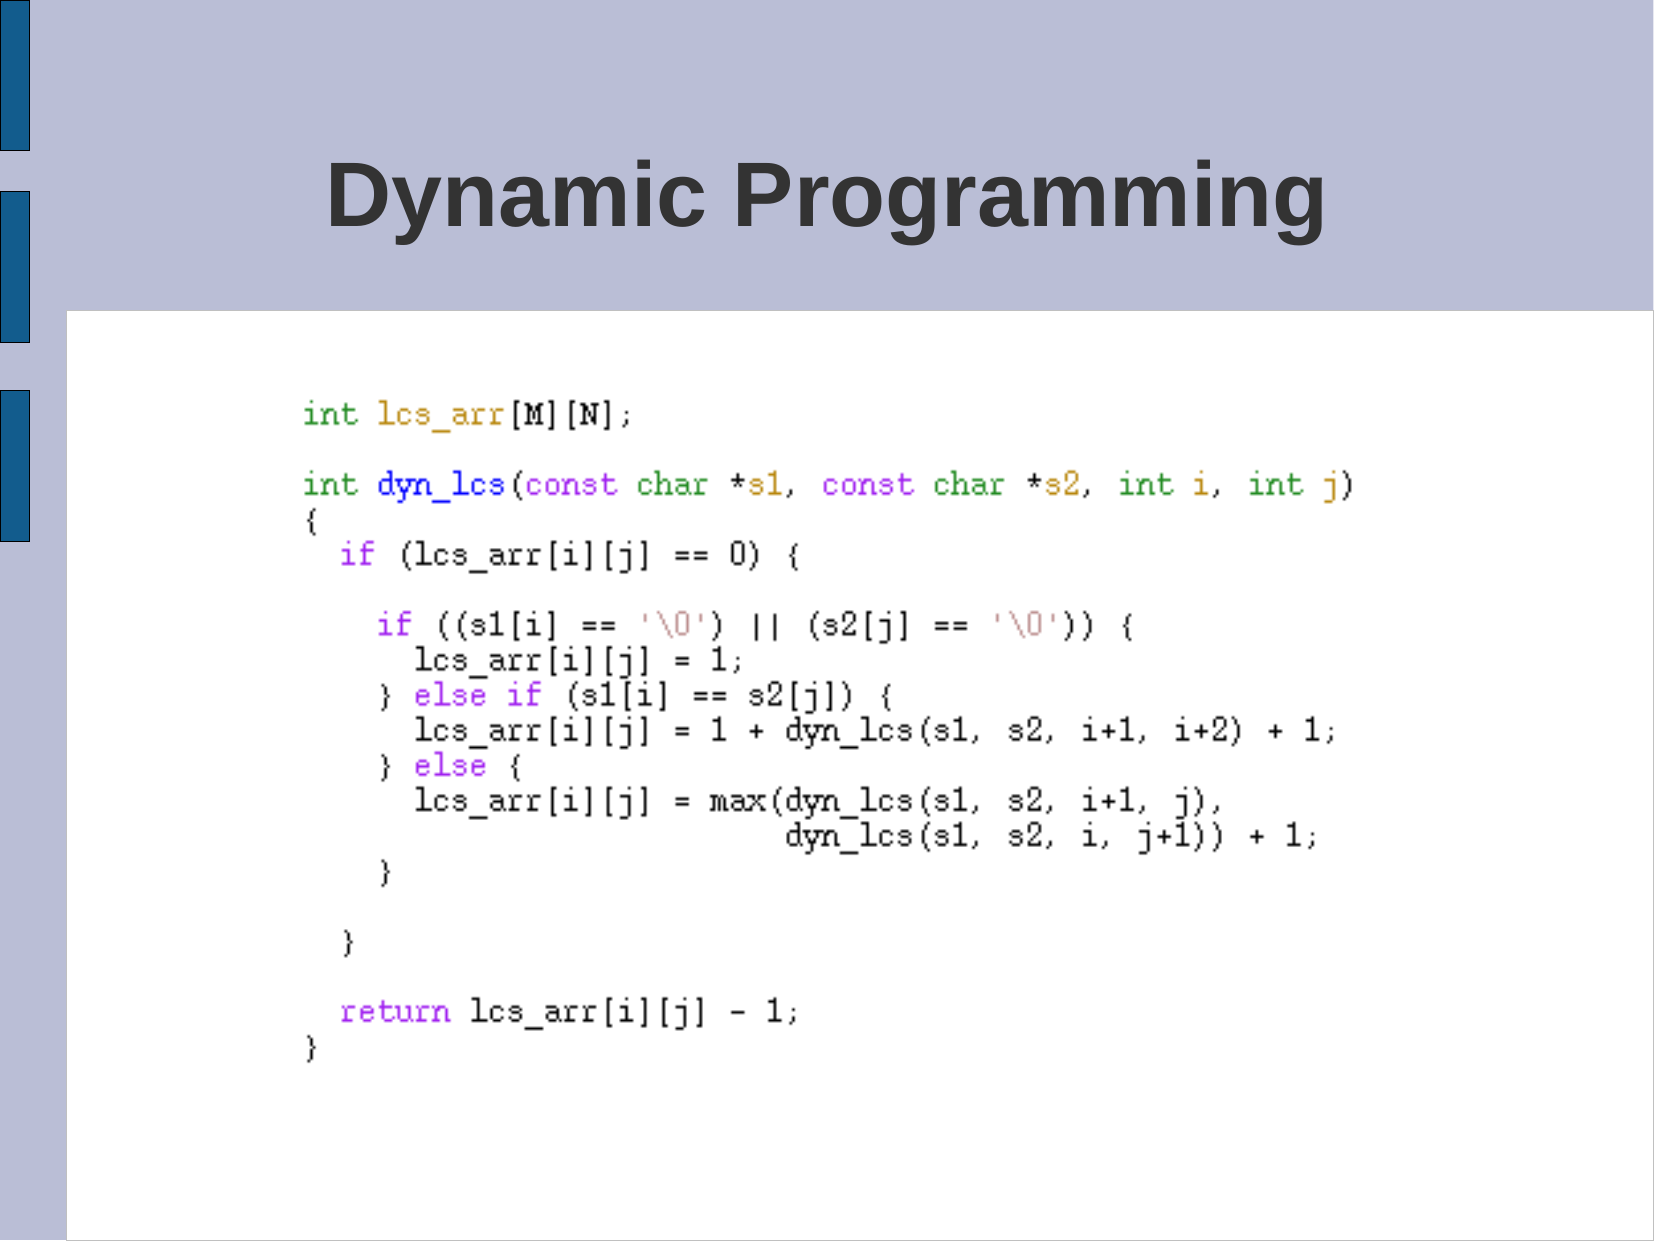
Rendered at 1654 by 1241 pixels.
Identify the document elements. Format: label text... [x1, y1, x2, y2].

picture [303, 393, 1365, 1074]
title Dynamic Programming [121, 91, 1534, 299]
